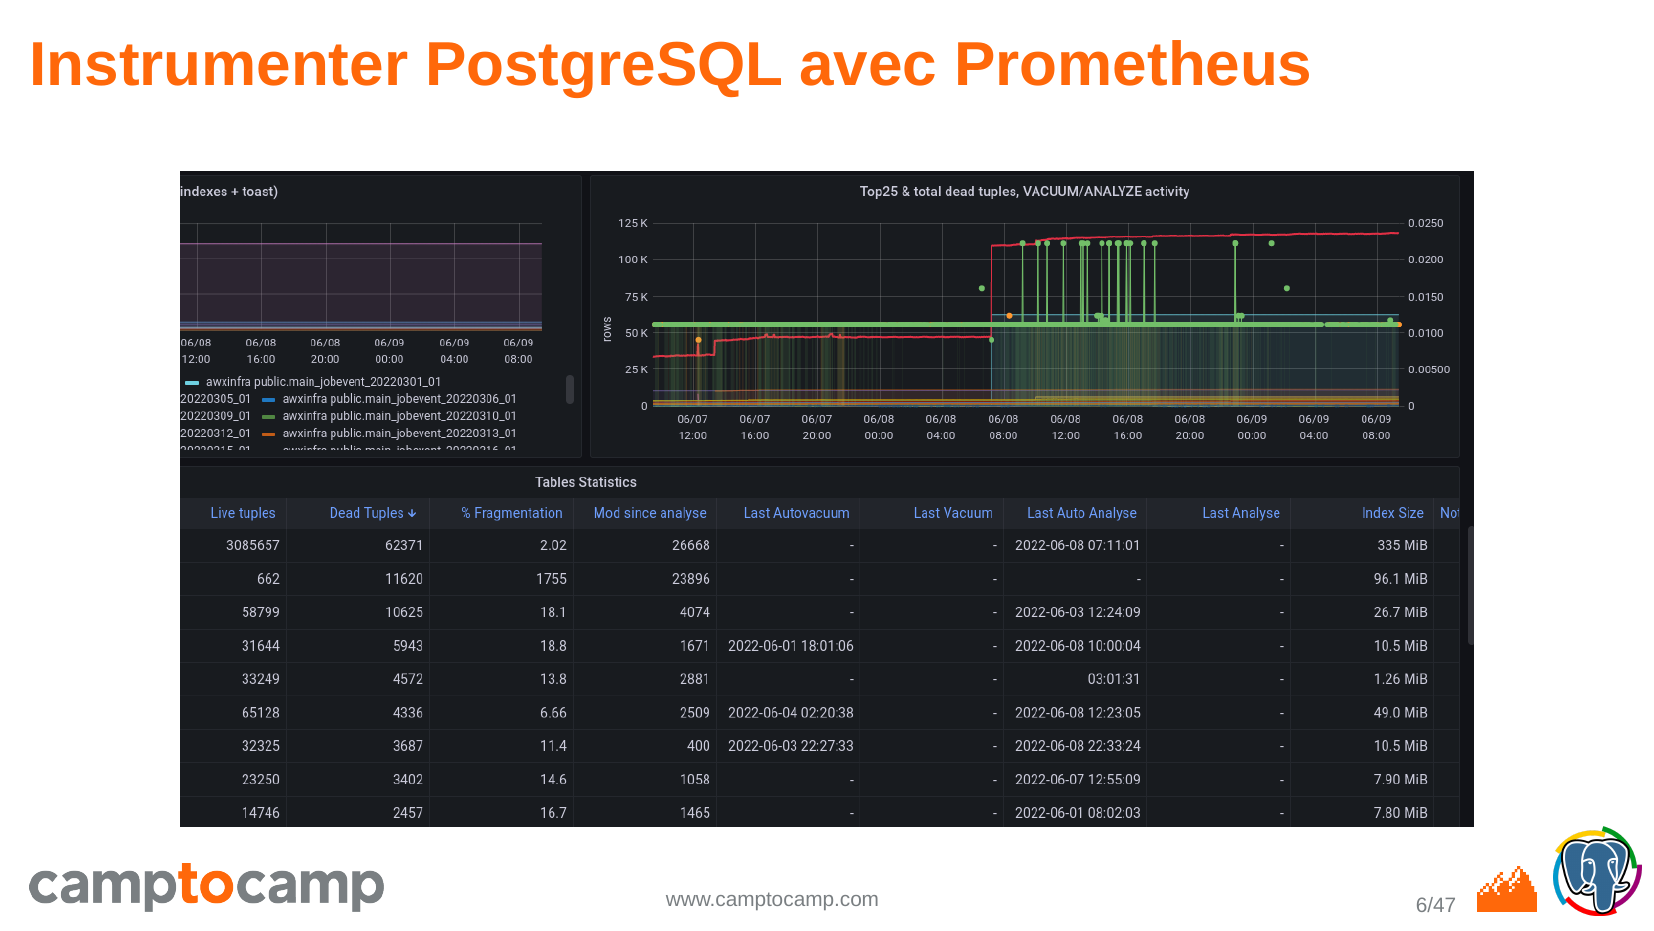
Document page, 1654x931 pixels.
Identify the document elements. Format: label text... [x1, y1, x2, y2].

picture [1553, 826, 1642, 916]
title Instrumenter PostgreSQL avec Prometheus [29, 29, 1625, 156]
picture [180, 171, 1474, 827]
picture [1477, 866, 1537, 912]
picture [29, 863, 384, 912]
